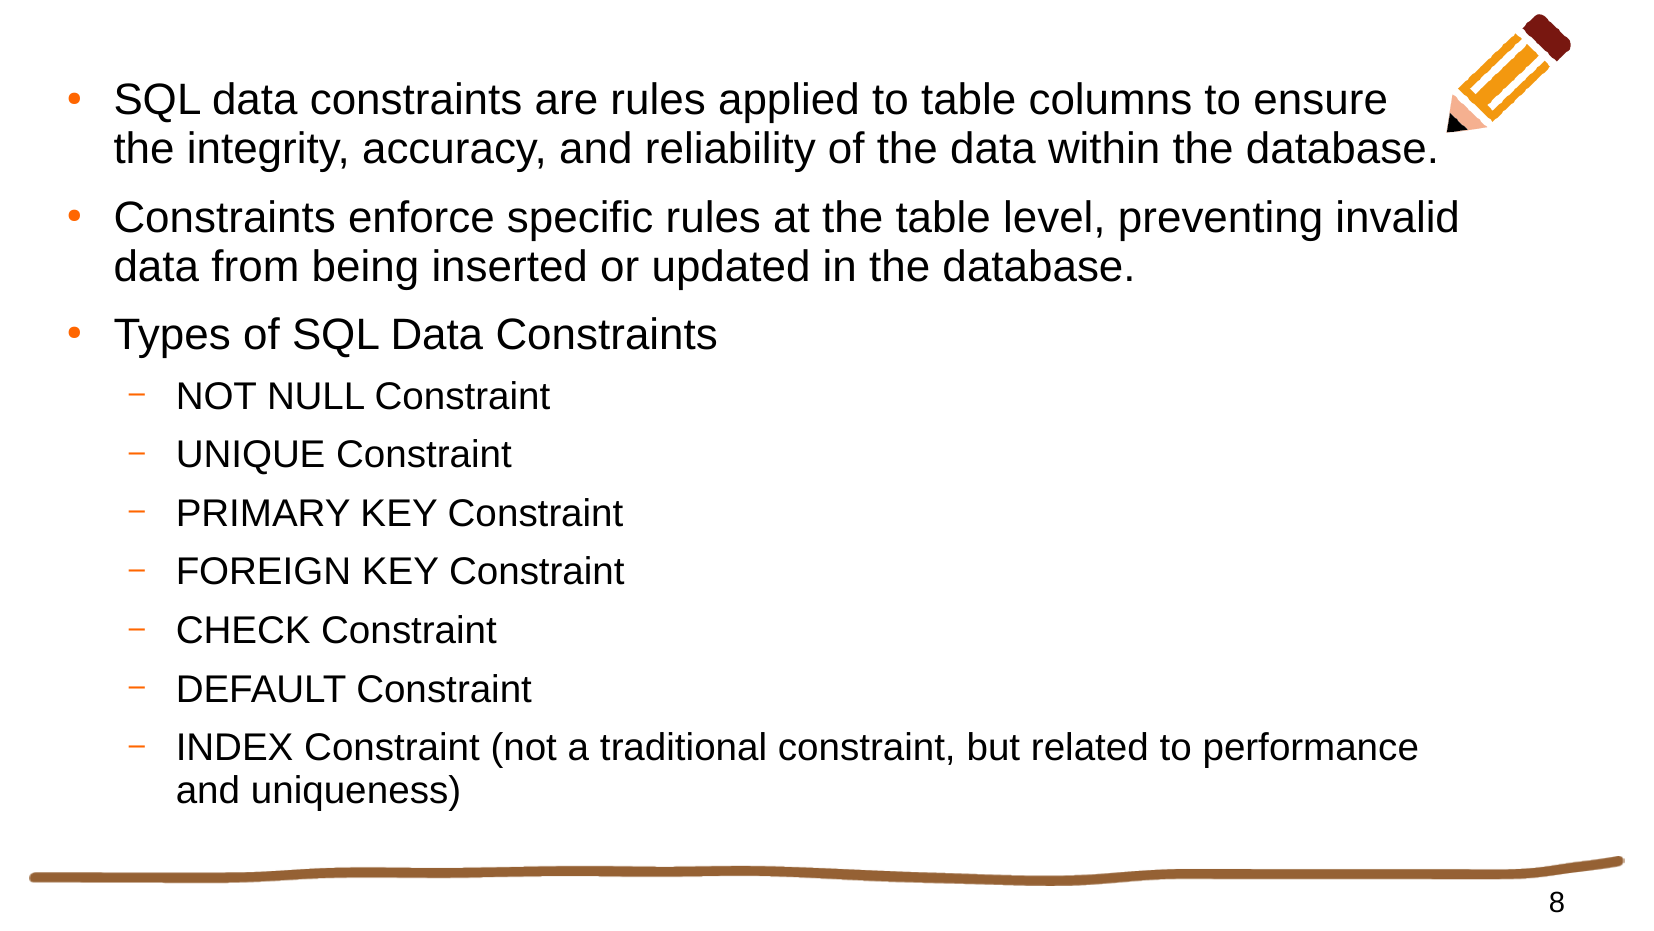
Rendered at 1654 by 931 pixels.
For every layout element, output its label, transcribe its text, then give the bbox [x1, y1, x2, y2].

picture [1446, 14, 1571, 133]
picture [29, 856, 1625, 886]
list SQL data constraints are rules applied to table columns to ensure the integrity, accuracy, and reliability of the data within the database. Constraints enforce specific rules at the table level, preventing invalid data from being inserted or updated in the database. Types of SQL Data Constraints NOT NULL Constraint UNIQUE Constraint PRIMARY KEY Constraint FOREIGN KEY Constraint CHECK Constraint DEFAULT Constraint INDEX Constraint (not a traditional constraint, but related to performance and uniqueness) [51, 75, 1463, 857]
